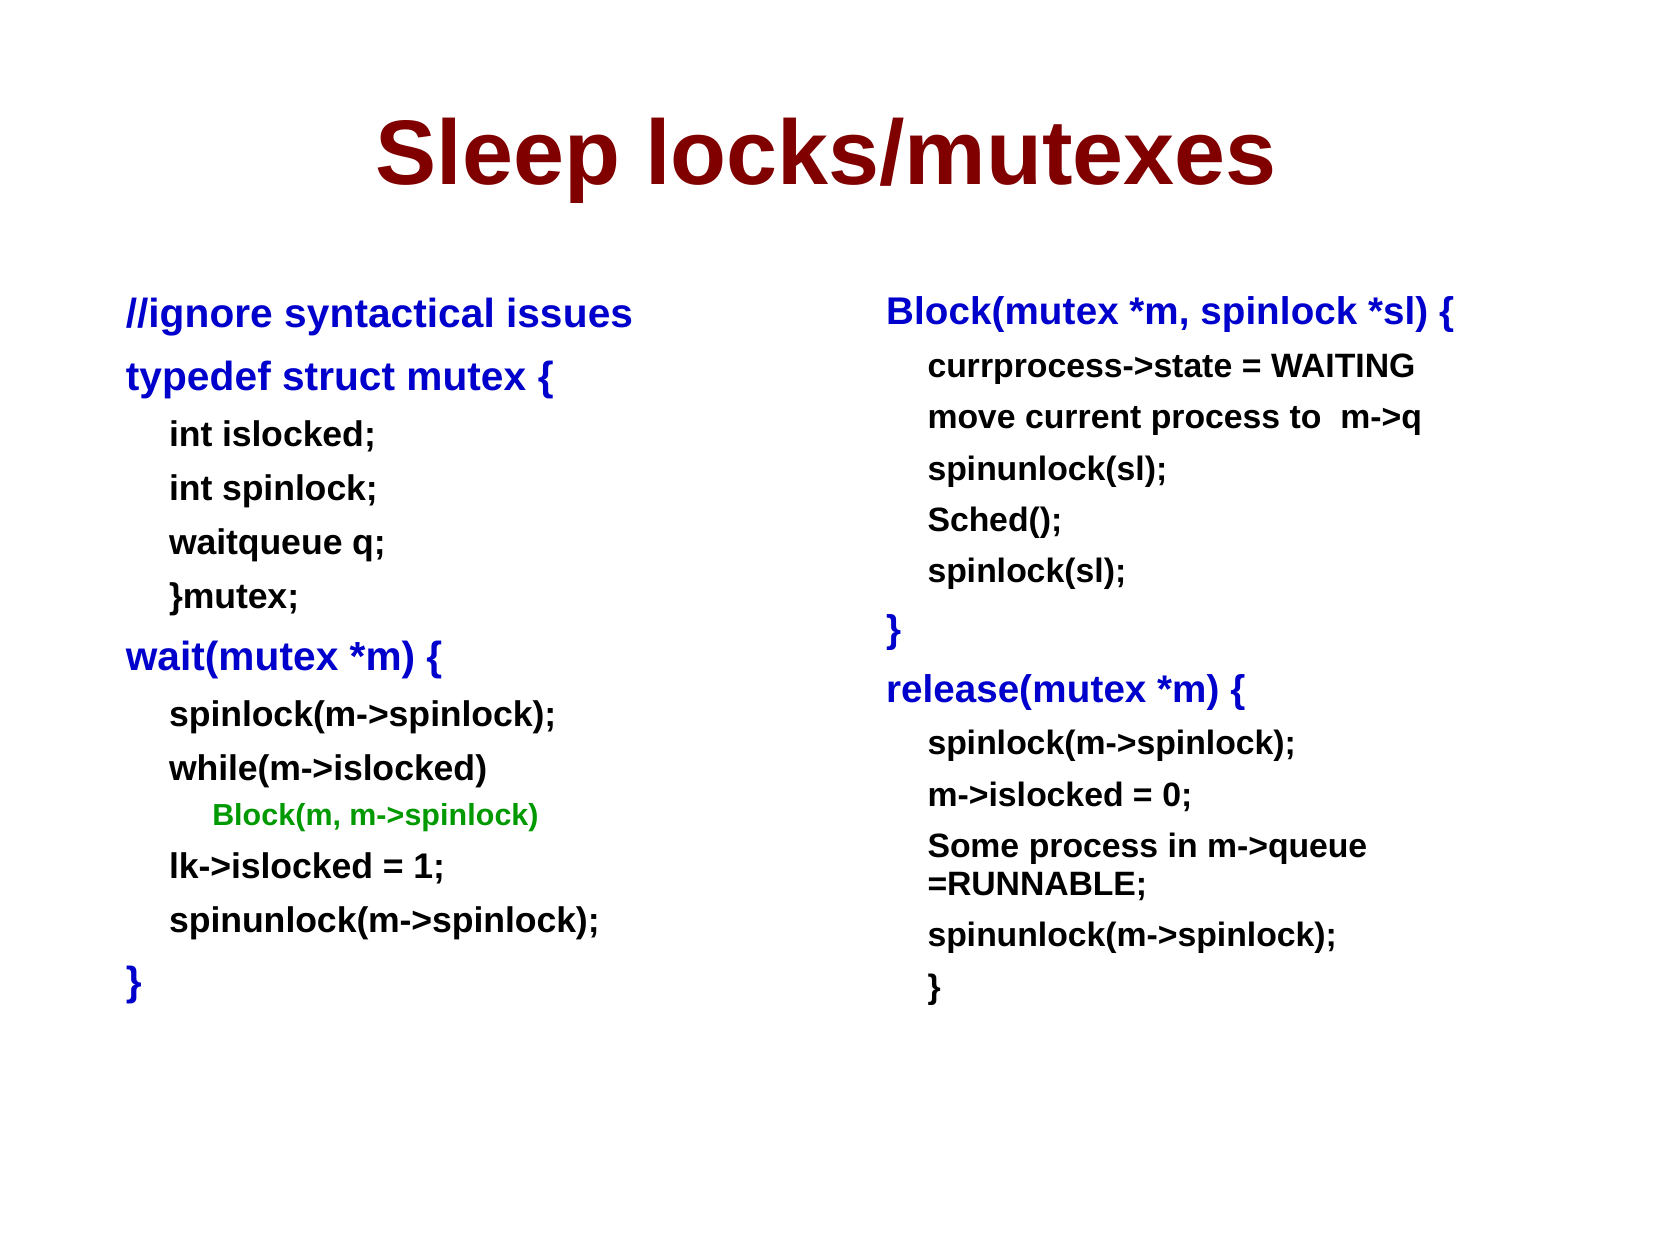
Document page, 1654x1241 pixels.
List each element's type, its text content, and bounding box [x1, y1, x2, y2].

title Sleep locks/mutexes [82, 49, 1571, 257]
list //ignore syntactical issues typedef struct mutex { int islocked; int spinlock; waitqueue q; }mutex; wait(mutex *m) { spinlock(m->spinlock); while(m->islocked) Block(m, m->spinlock) lk->islocked = 1; spinunlock(m->spinlock); } [82, 290, 809, 1010]
list Block(mutex *m, spinlock *sl) { currprocess->state = WAITING move current process to m->q spinunlock(sl); Sched(); spinlock(sl); } release(mutex *m) { spinlock(m->spinlock); m->islocked = 0; Some process in m->queue =RUNNABLE; spinunlock(m->spinlock); } [845, 290, 1572, 1010]
